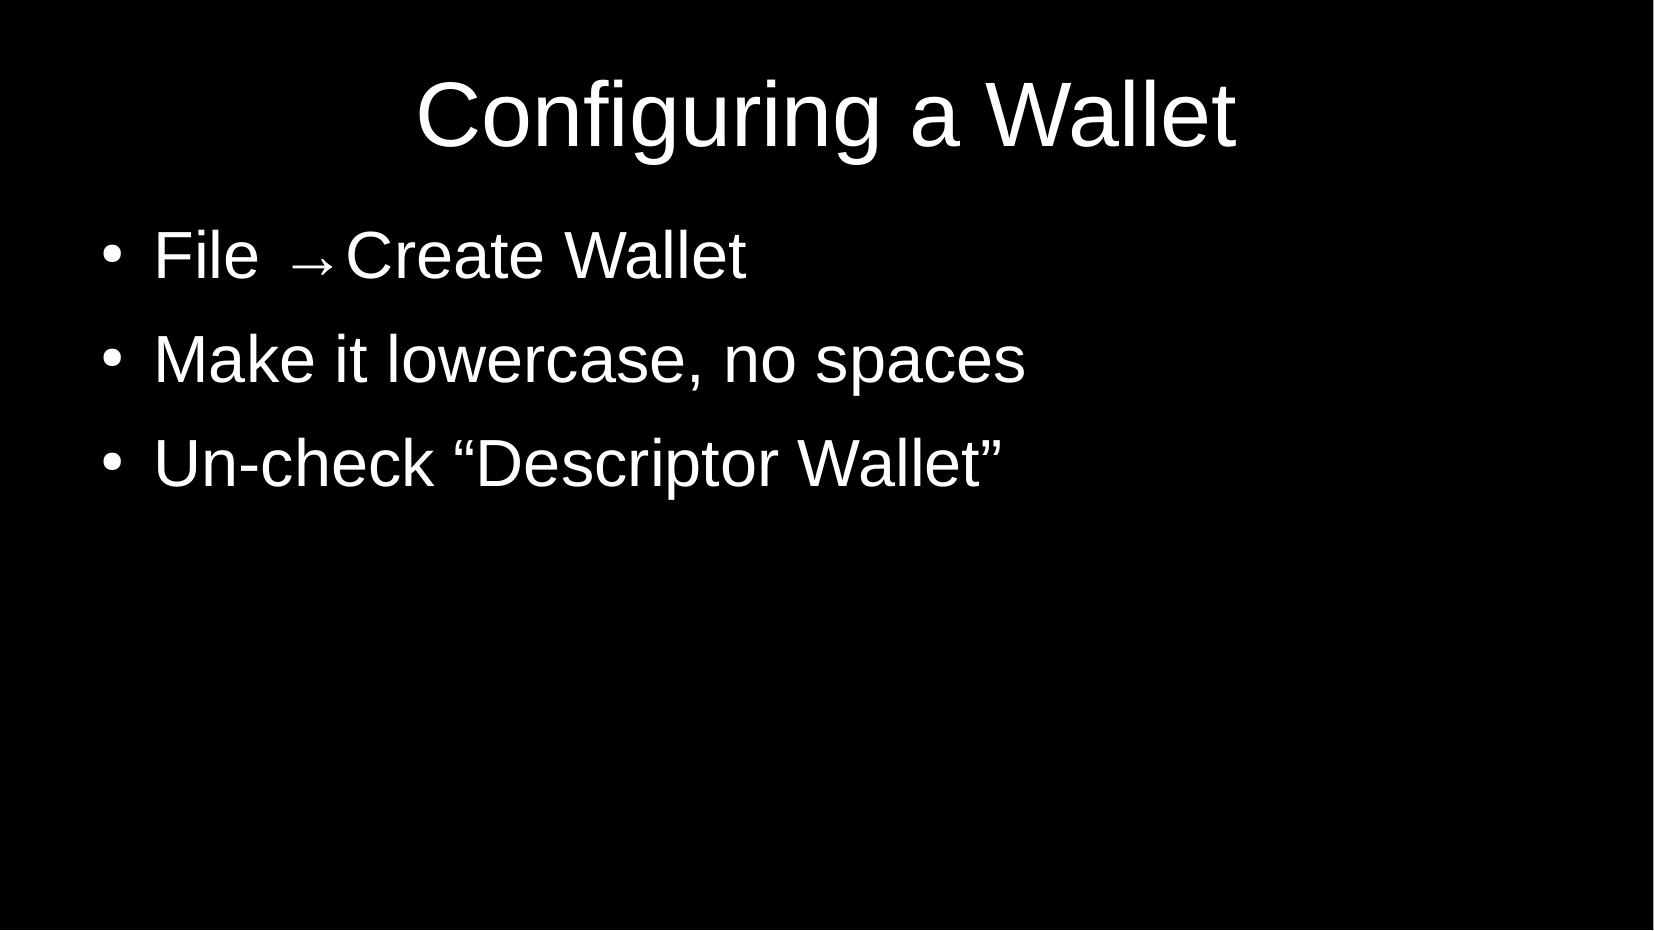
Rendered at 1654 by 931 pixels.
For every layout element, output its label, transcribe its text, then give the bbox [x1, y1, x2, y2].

title Configuring a Wallet [82, 37, 1571, 193]
list File →Create Wallet Make it lowercase, no spaces Un-check “Descriptor Wallet” [82, 217, 1571, 758]
